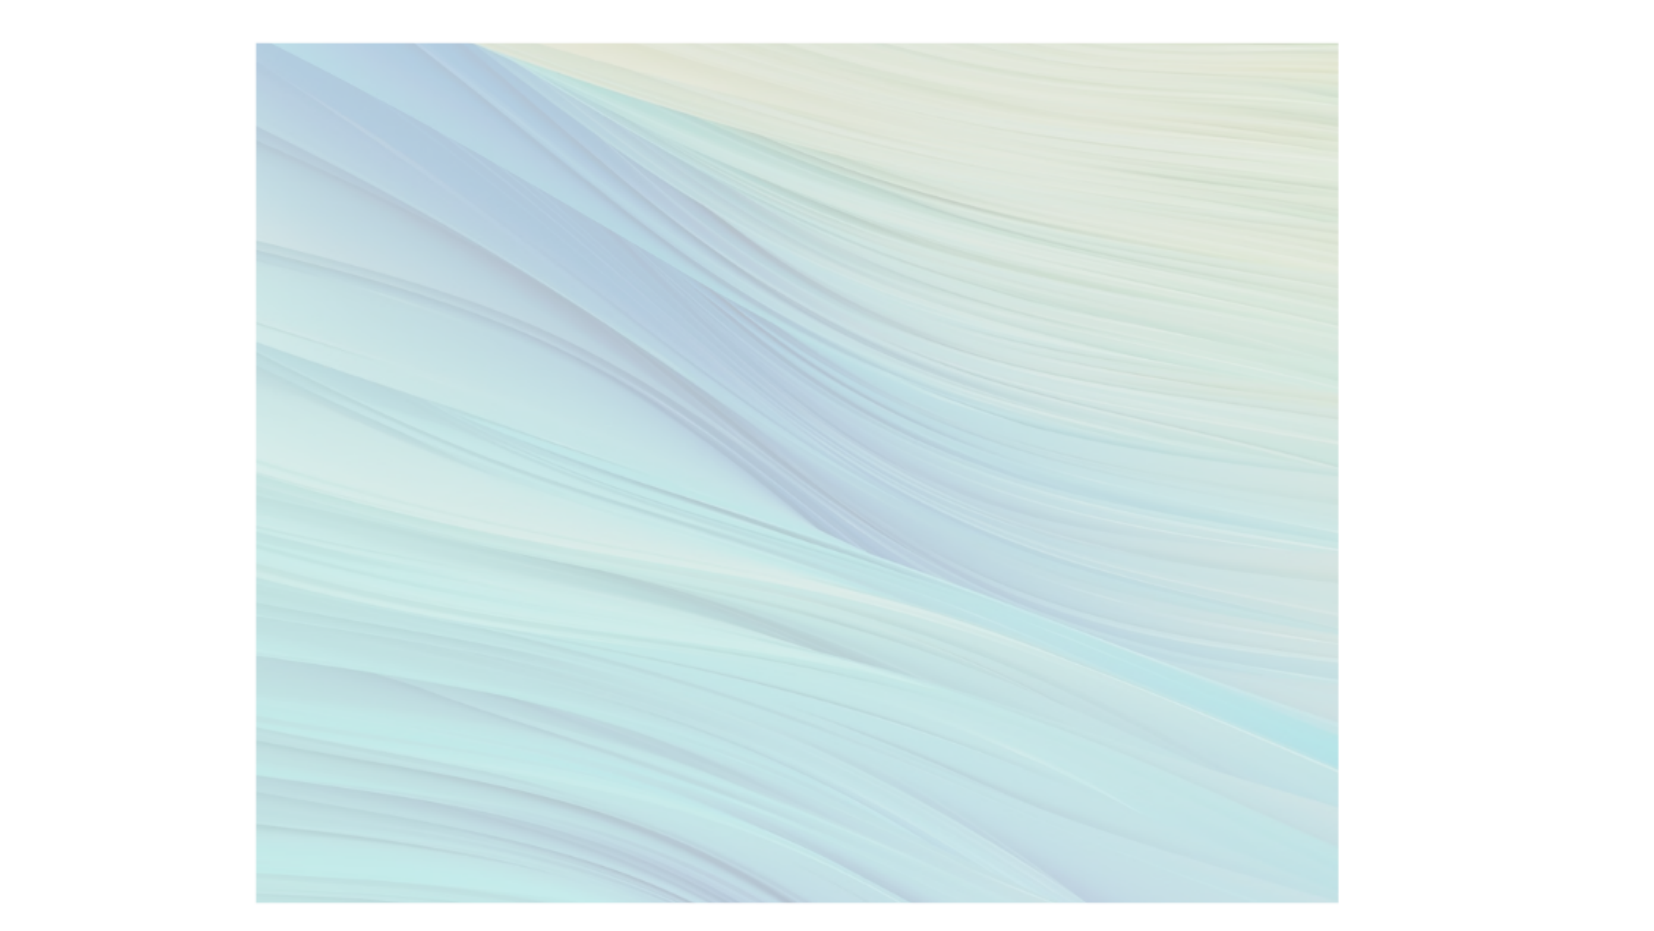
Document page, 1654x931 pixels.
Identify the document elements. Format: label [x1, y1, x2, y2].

picture [220, 7, 1374, 931]
